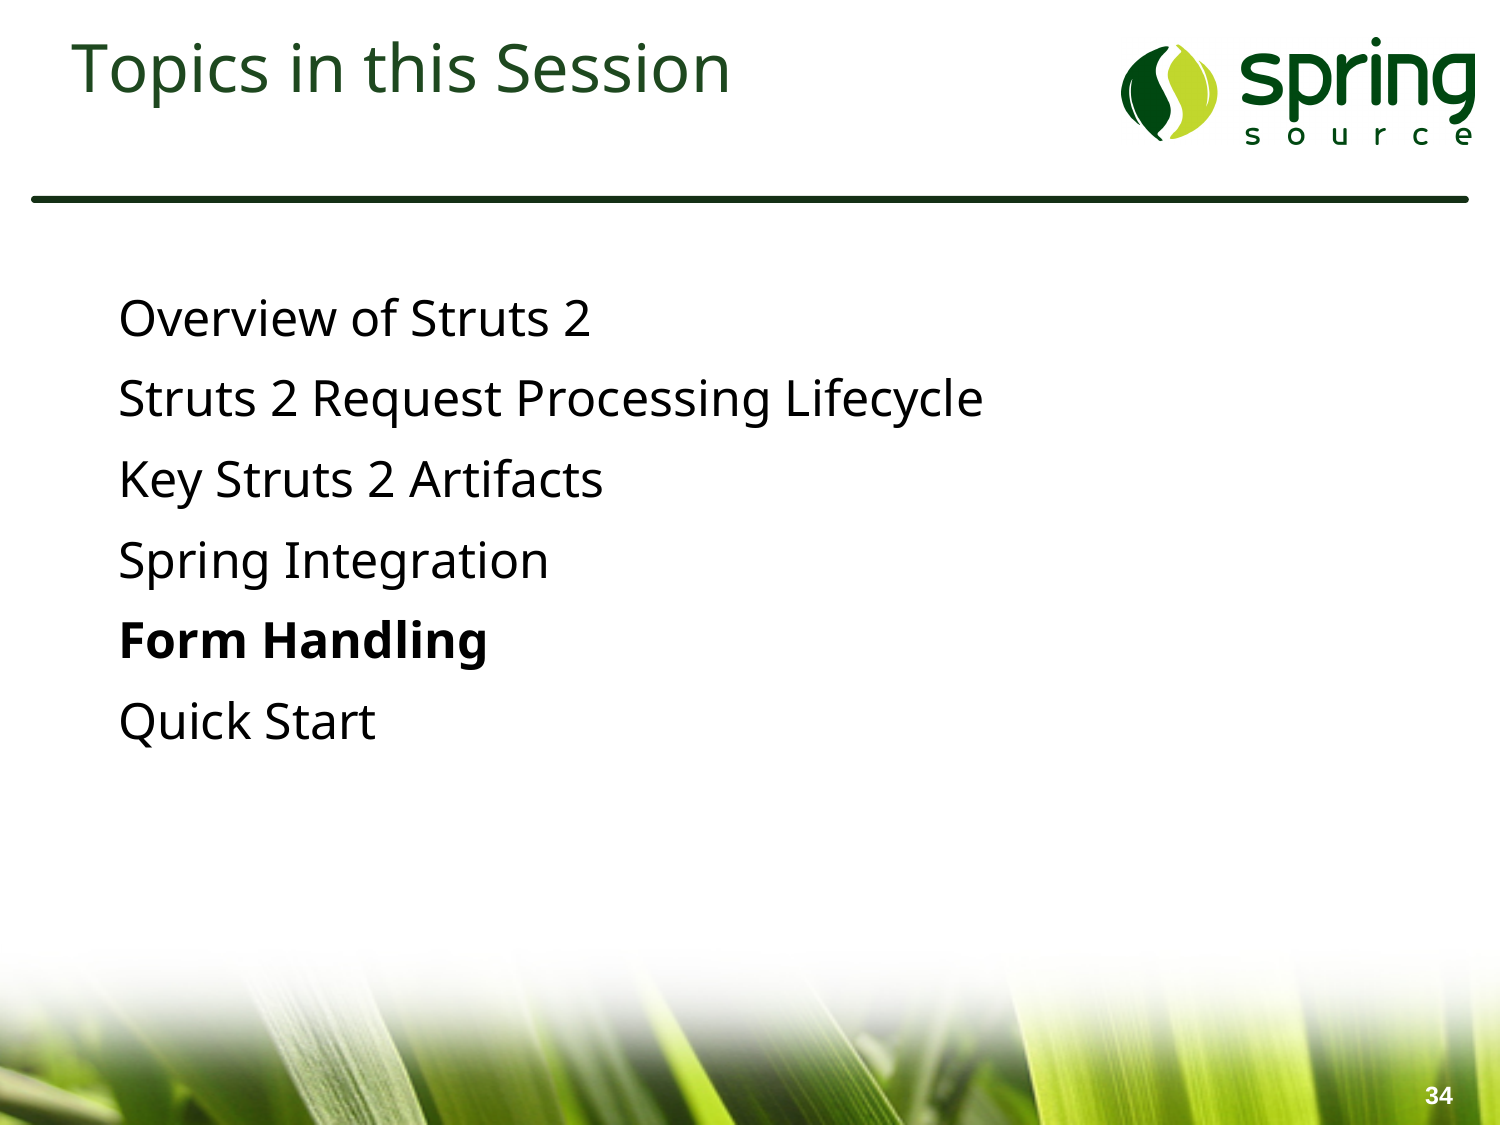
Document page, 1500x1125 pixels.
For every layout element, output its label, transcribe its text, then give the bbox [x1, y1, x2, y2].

picture [0, 944, 1500, 1125]
list Overview of Struts 2 Struts 2 Request Processing Lifecycle Key Struts 2 Artifacts Spring Integration Form Handling Quick Start [103, 275, 1394, 938]
picture [1121, 37, 1475, 145]
title Topics in this Session [56, 13, 1089, 176]
